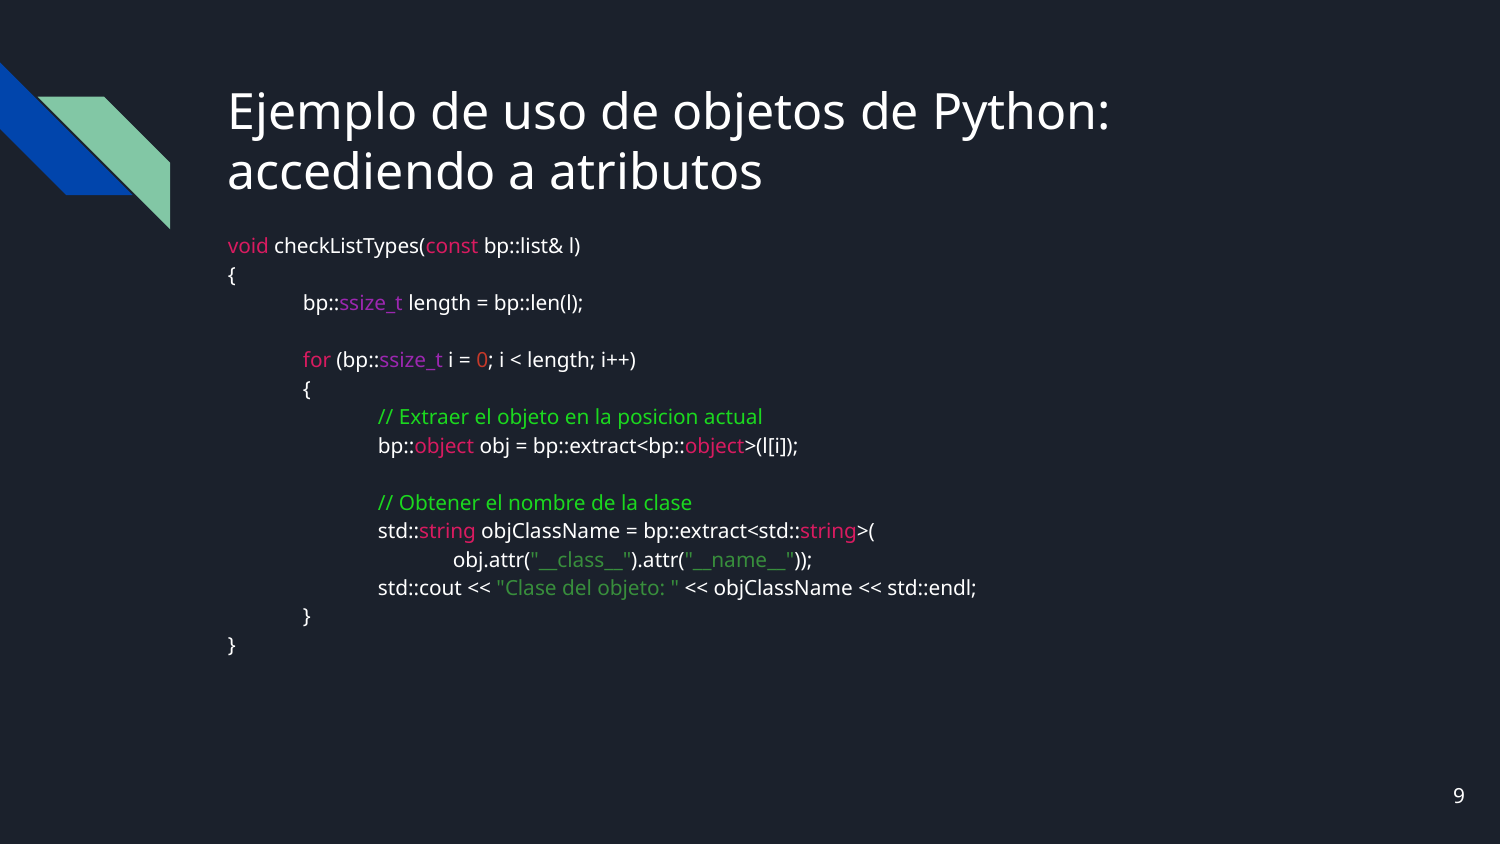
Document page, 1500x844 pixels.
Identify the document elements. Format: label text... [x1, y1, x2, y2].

slide_number <number> [1389, 764, 1480, 830]
title Ejemplo de uso de objetos de Python: accediendo a atributos [212, 64, 1368, 214]
list void checkListTypes(const bp::list& l) { bp::ssize_t length = bp::len(l); for (bp::ssize_t i = 0; i < length; i++) { // Extraer el objeto en la posicion actual bp::object obj = bp::extract<bp::object>(l[i]); // Obtener el nombre de la clase std::string objClassName = bp::extract<std::string>( obj.attr("__class__").attr("__name__")); std::cout << "Clase del objeto: " << objClassName << std::endl; } } [212, 214, 1368, 735]
